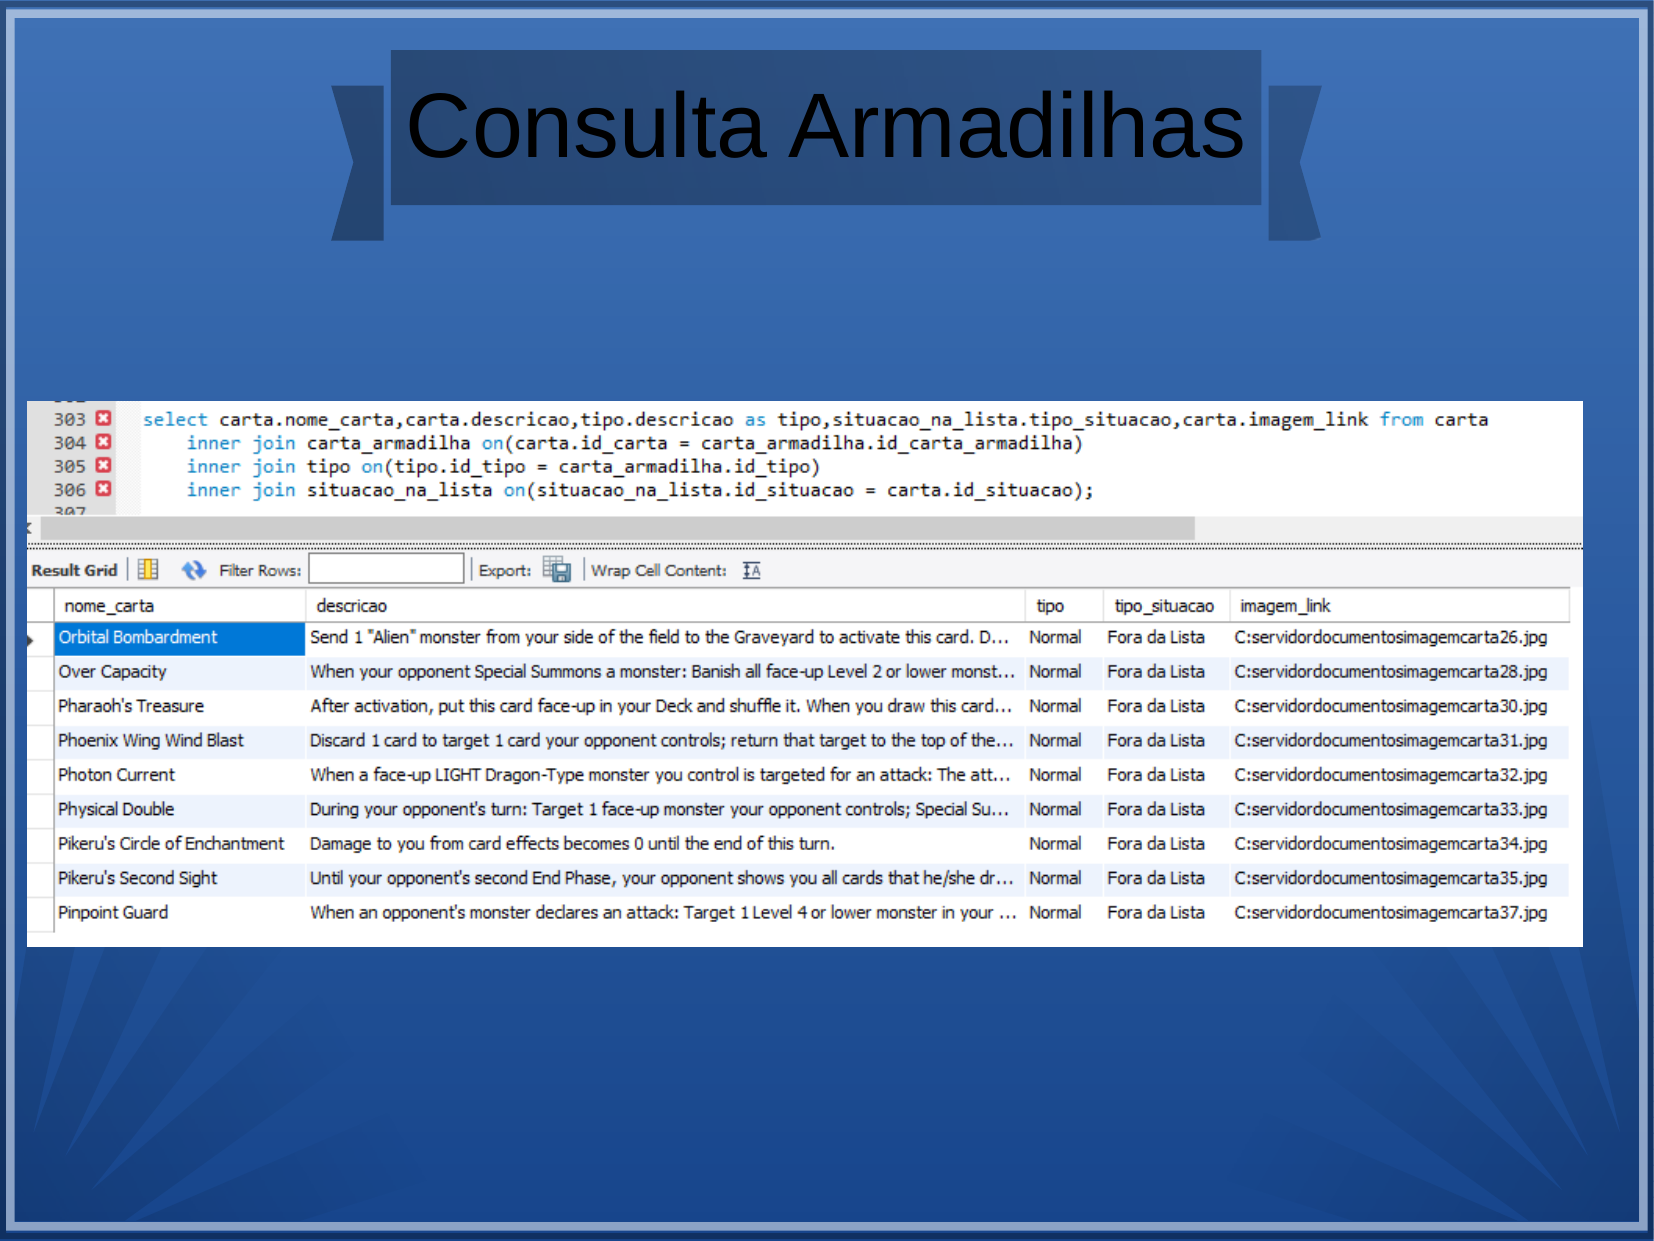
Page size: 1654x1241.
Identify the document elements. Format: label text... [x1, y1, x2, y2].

picture [27, 401, 1583, 947]
title Consulta Armadilhas [389, 47, 1264, 205]
